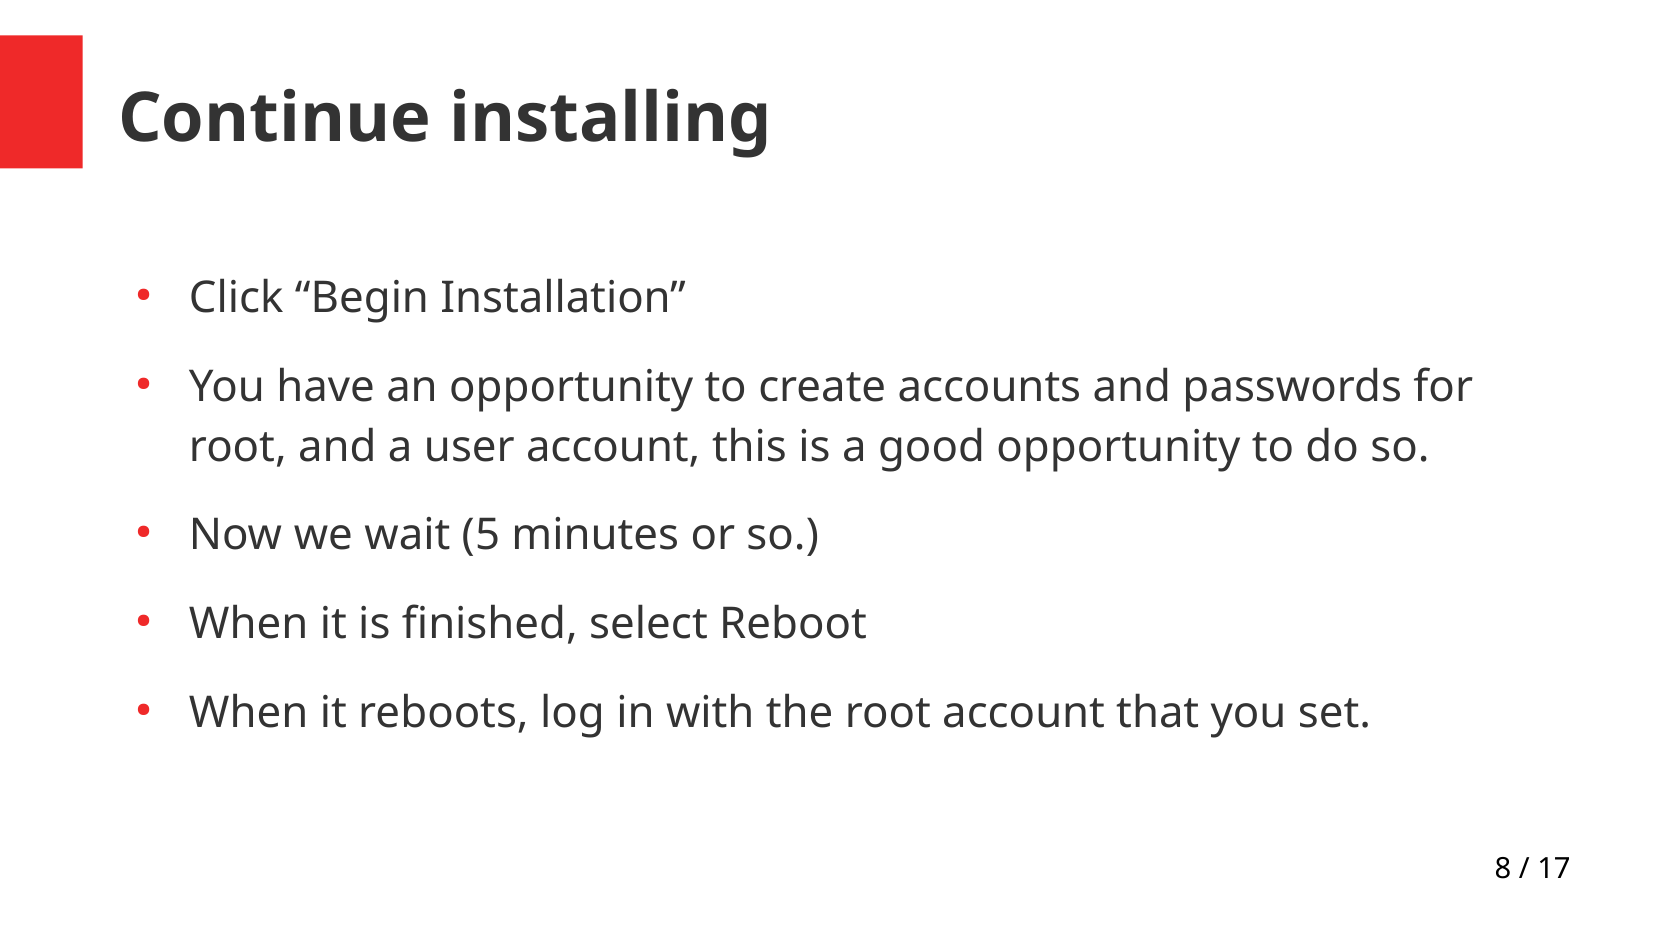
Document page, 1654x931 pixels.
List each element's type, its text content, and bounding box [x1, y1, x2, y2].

list Click “Begin Installation” You have an opportunity to create accounts and passwords for root, and a user account, this is a good opportunity to do so. Now we wait (5 minutes or so.) When it is finished, select Reboot When it reboots, log in with the root account that you set. [118, 265, 1536, 806]
title Continue installing [118, 37, 1571, 193]
